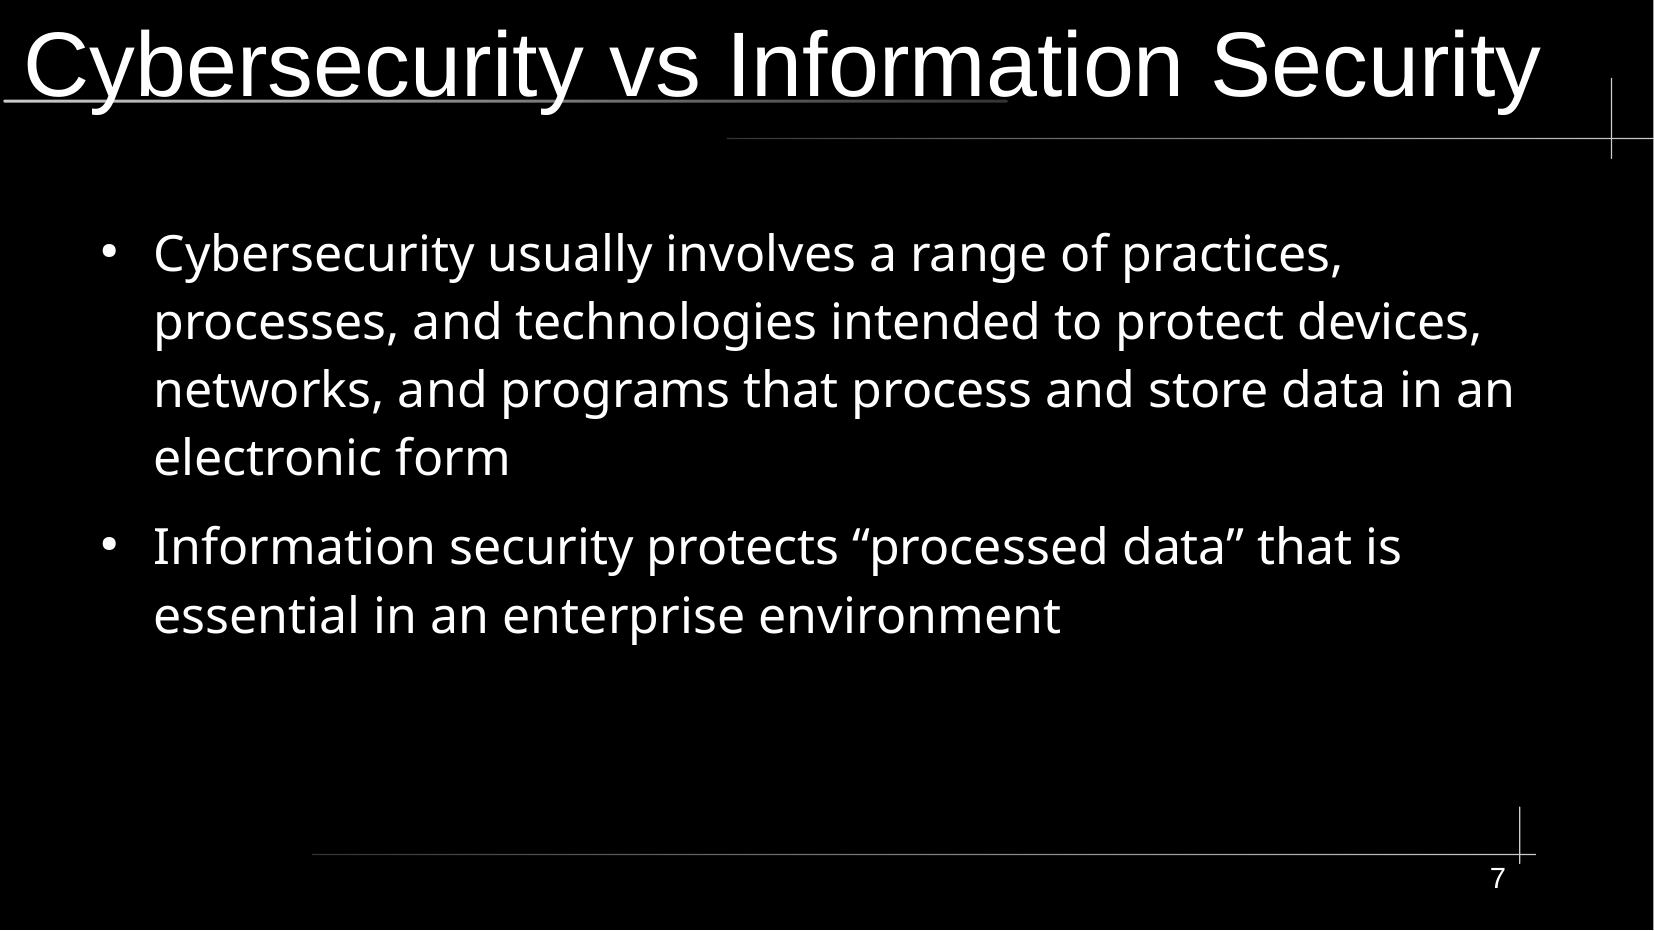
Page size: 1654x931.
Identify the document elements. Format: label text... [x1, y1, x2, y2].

list Cybersecurity usually involves a range of practices, processes, and technologies intended to protect devices, networks, and programs that process and store data in an electronic form Information security protects “processed data” that is essential in an enterprise environment [82, 217, 1571, 758]
title Cybersecurity vs Information Security [23, 11, 1589, 119]
